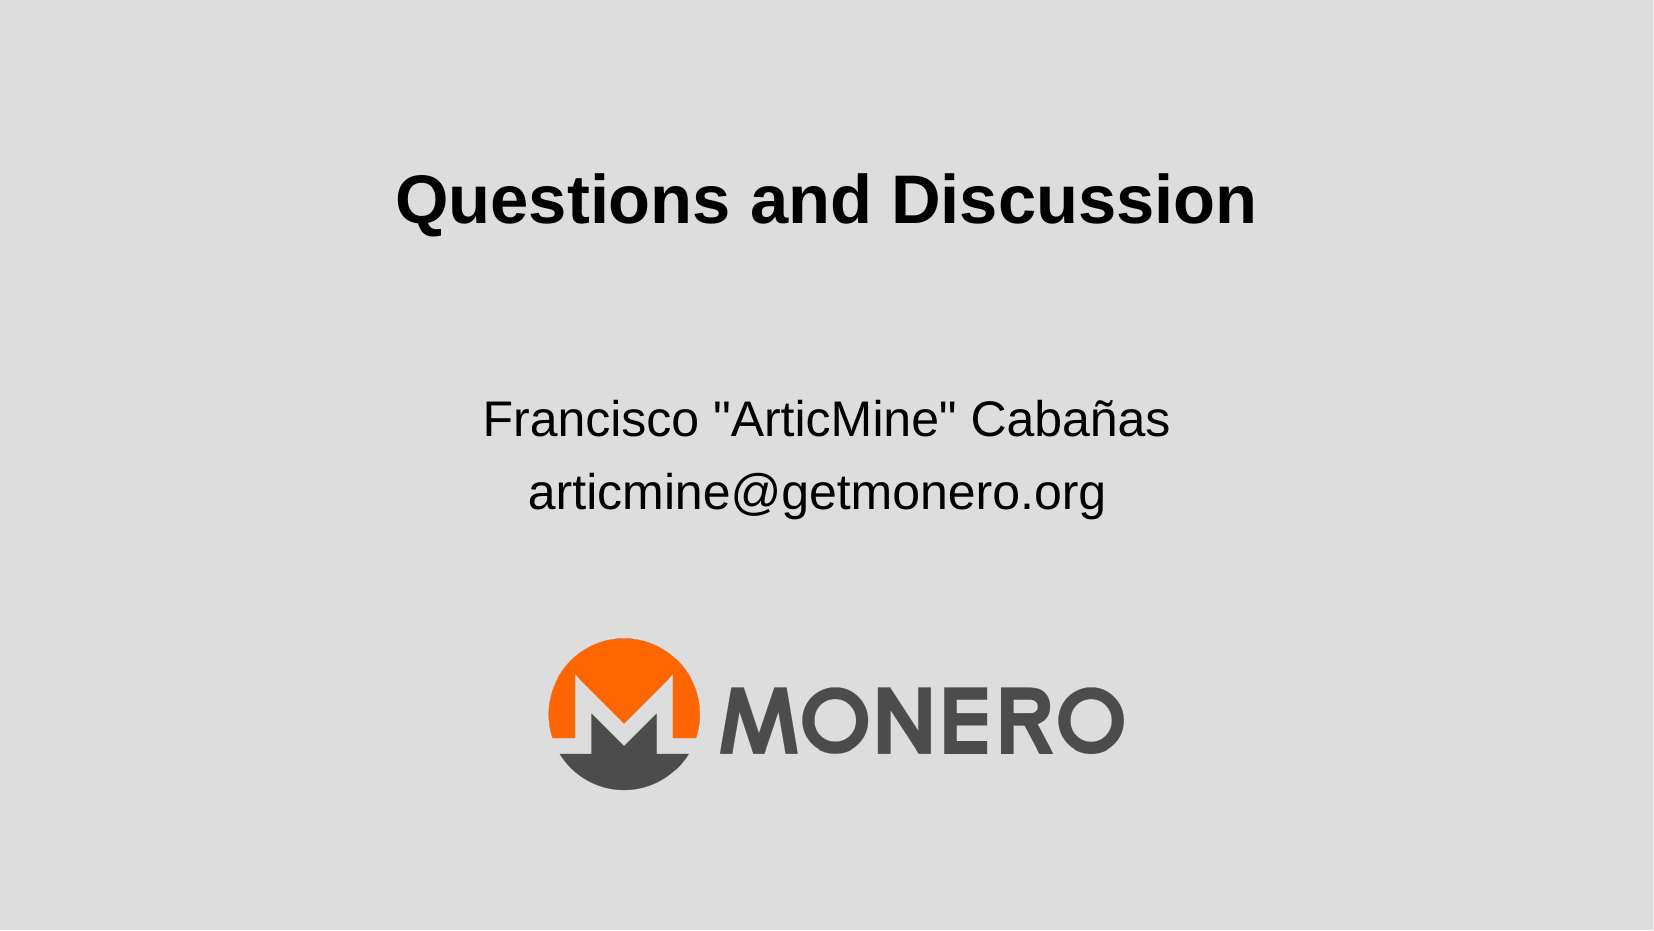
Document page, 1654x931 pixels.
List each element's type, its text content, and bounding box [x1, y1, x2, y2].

picture [515, 607, 1157, 821]
title Questions and Discussion Francisco "ArticMine" Cabañas articmine@getmonero.org [82, 153, 1571, 532]
